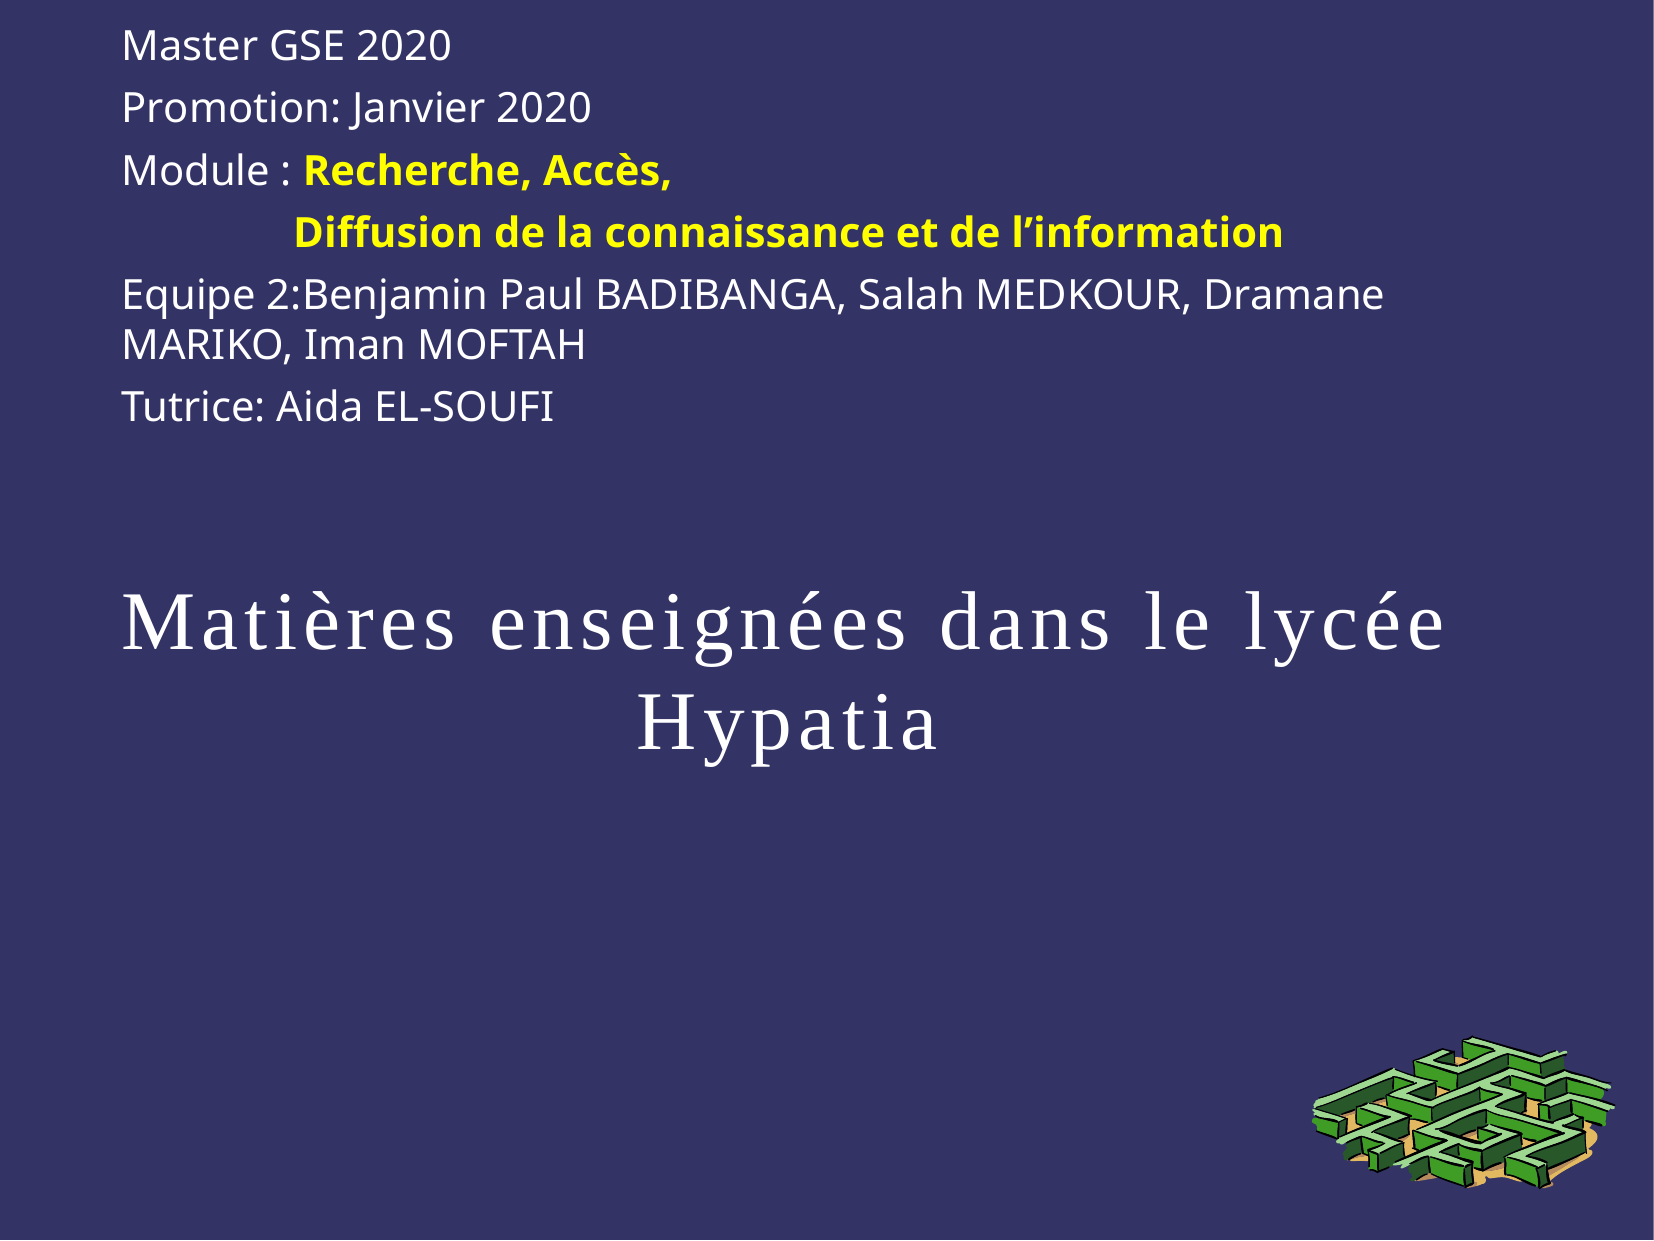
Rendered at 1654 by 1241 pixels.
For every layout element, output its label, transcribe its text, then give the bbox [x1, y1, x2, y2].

subtitle Master GSE 2020 Promotion: Janvier 2020 Module : Recherche, Accès, Diffusion de la connaissance et de l’information Equipe 2:Benjamin Paul BADIBANGA, Salah MEDKOUR, Dramane MARIKO, Iman MOFTAH Tutrice: Aida EL-SOUFI Matières enseignées dans le lycée Hypatia [121, 19, 1534, 1147]
